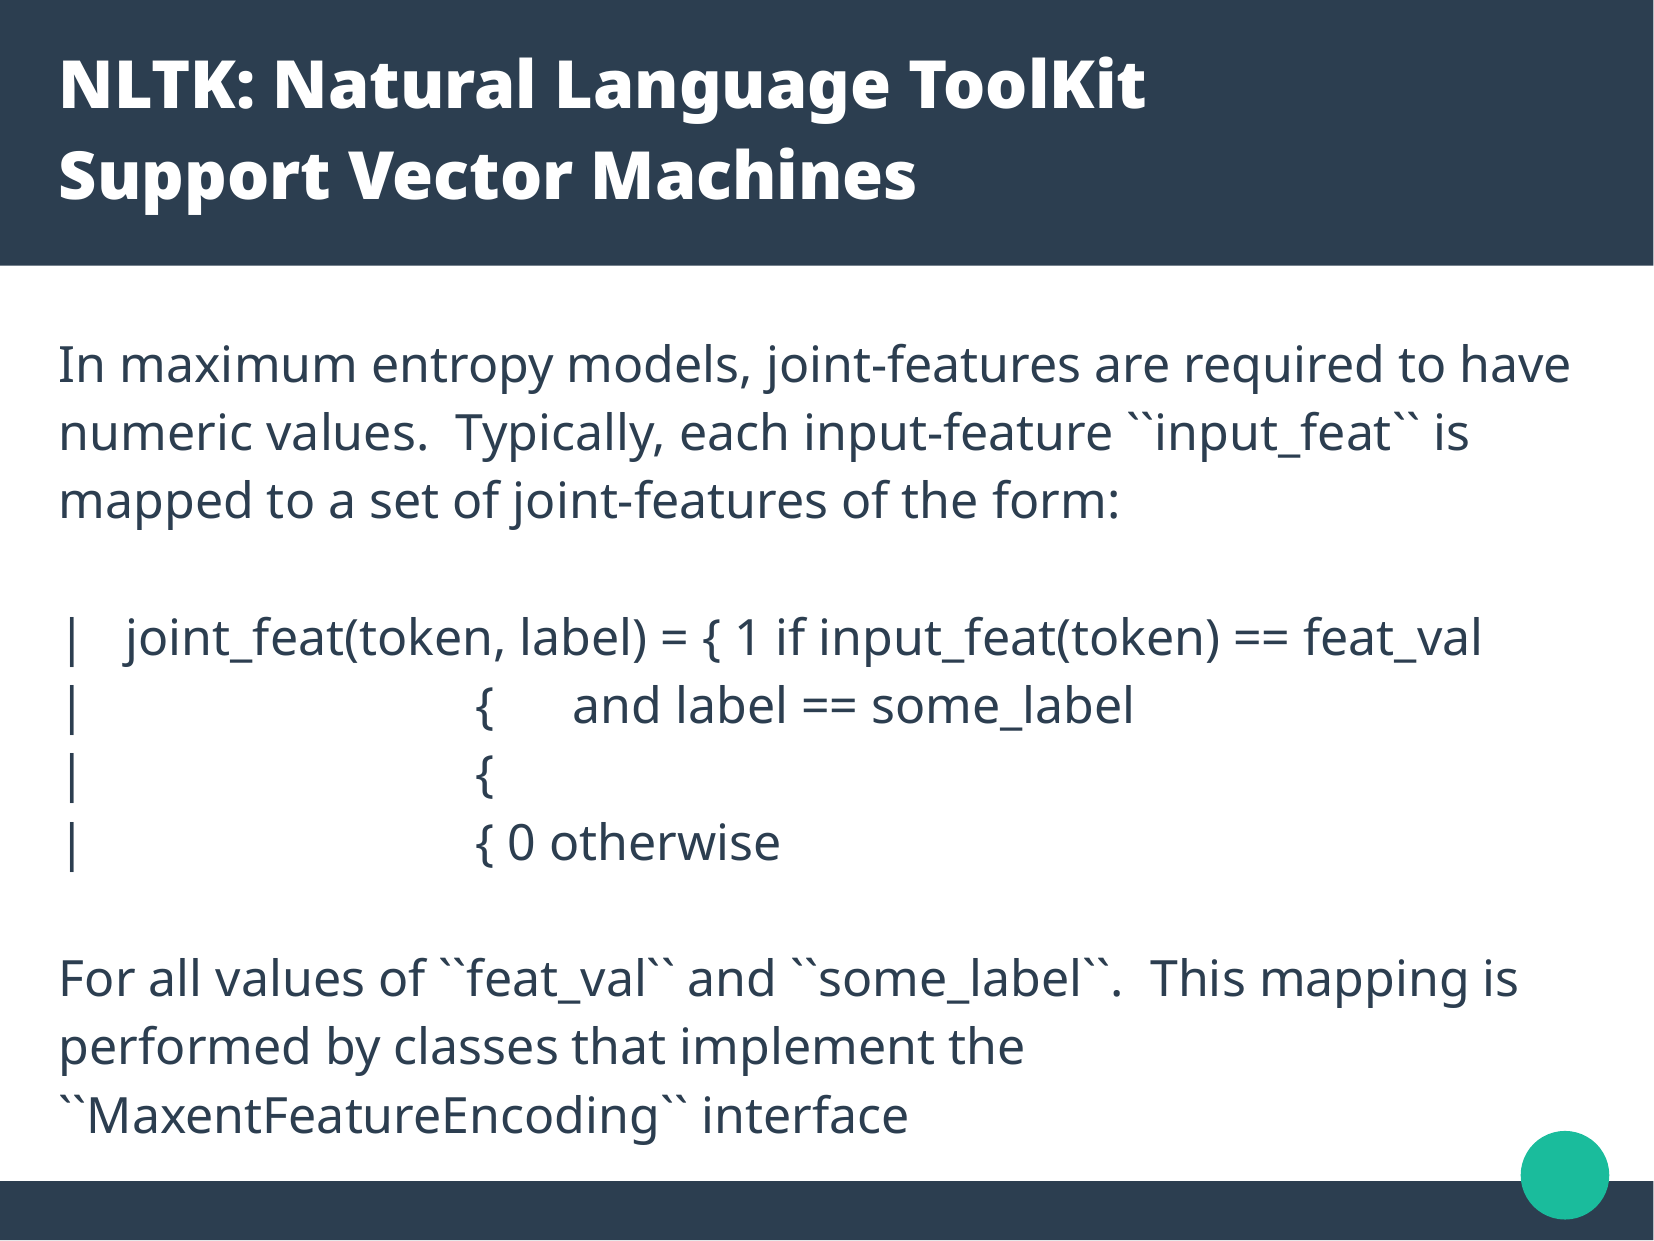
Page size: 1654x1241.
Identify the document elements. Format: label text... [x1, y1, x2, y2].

title NLTK: Natural Language ToolKit Support Vector Machines [59, 49, 1595, 207]
subtitle In maximum entropy models, joint-features are required to have numeric values. Typically, each input-feature ``input_feat`` is mapped to a set of joint-features of the form: | joint_feat(token, label) = { 1 if input_feat(token) == feat_val | { and label == some_label | { | { 0 otherwise For all values of ``feat_val`` and ``some_label``. This mapping is performed by classes that implement the ``MaxentFeatureEncoding`` interface [59, 324, 1595, 1152]
